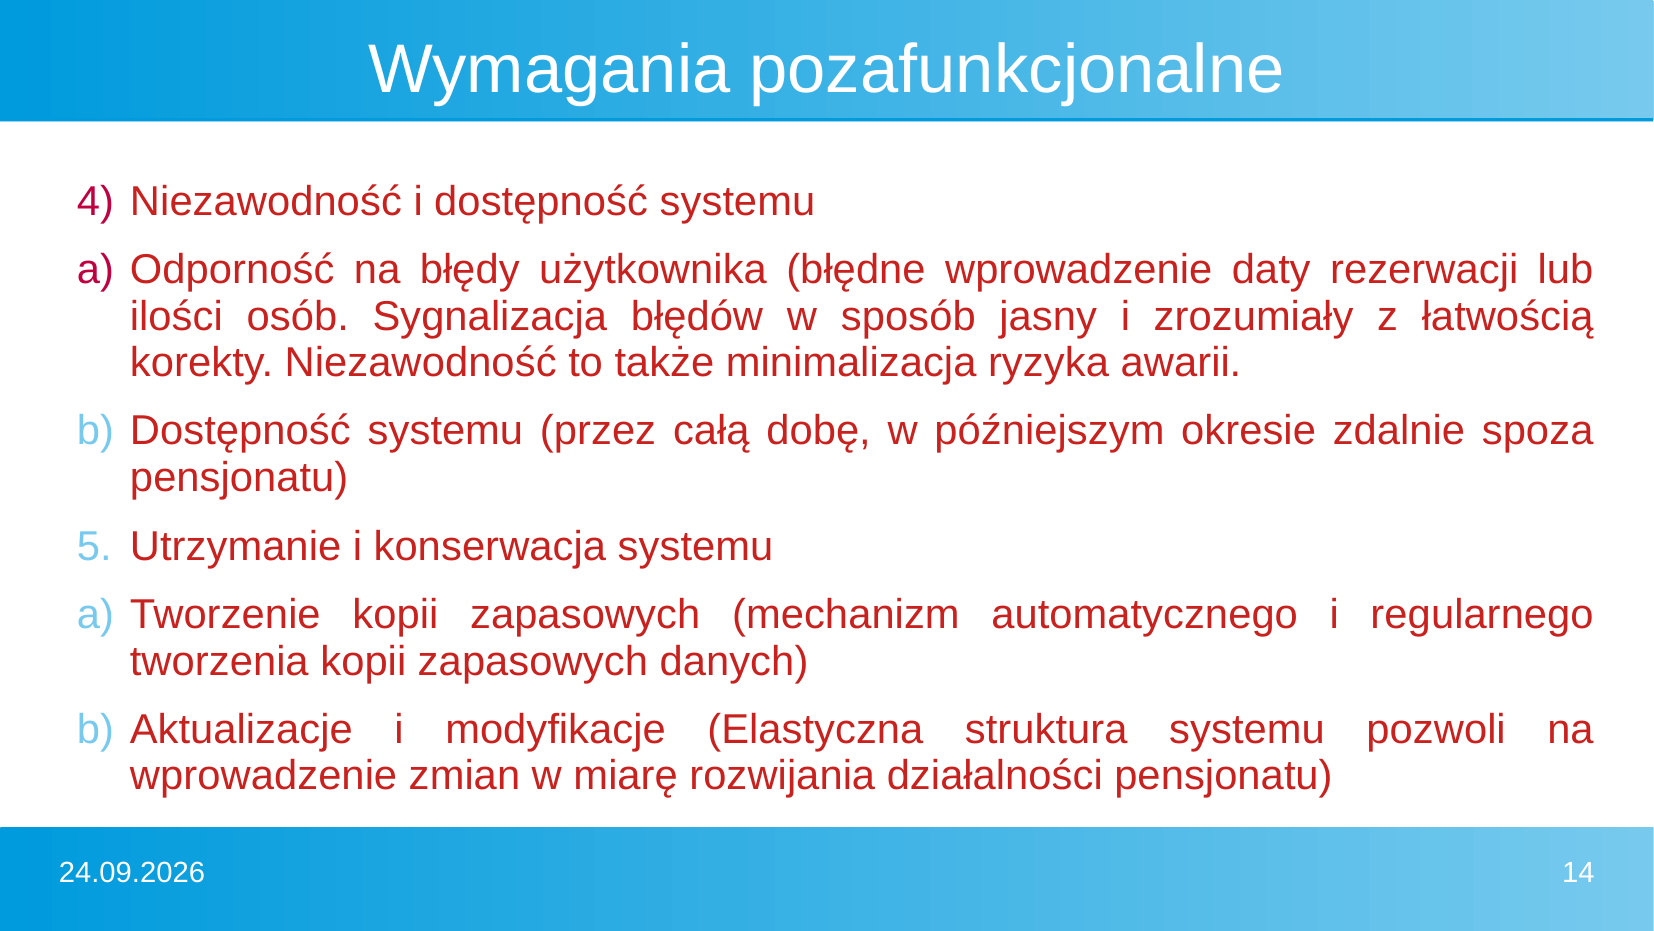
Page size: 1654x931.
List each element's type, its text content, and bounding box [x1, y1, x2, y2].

title Wymagania pozafunkcjonalne [59, 29, 1595, 108]
list Niezawodność i dostępność systemu Odporność na błędy użytkownika (błędne wprowadzenie daty rezerwacji lub ilości osób. Sygnalizacja błędów w sposób jasny i zrozumiały z łatwością korekty. Niezawodność to także minimalizacja ryzyka awarii. Dostępność systemu (przez całą dobę, w późniejszym okresie zdalnie spoza pensjonatu) Utrzymanie i konserwacja systemu Tworzenie kopii zapasowych (mechanizm automatycznego i regularnego tworzenia kopii zapasowych danych) Aktualizacje i modyfikacje (Elastyczna struktura systemu pozwoli na wprowadzenie zmian w miarę rozwijania działalności pensjonatu) [59, 177, 1595, 768]
